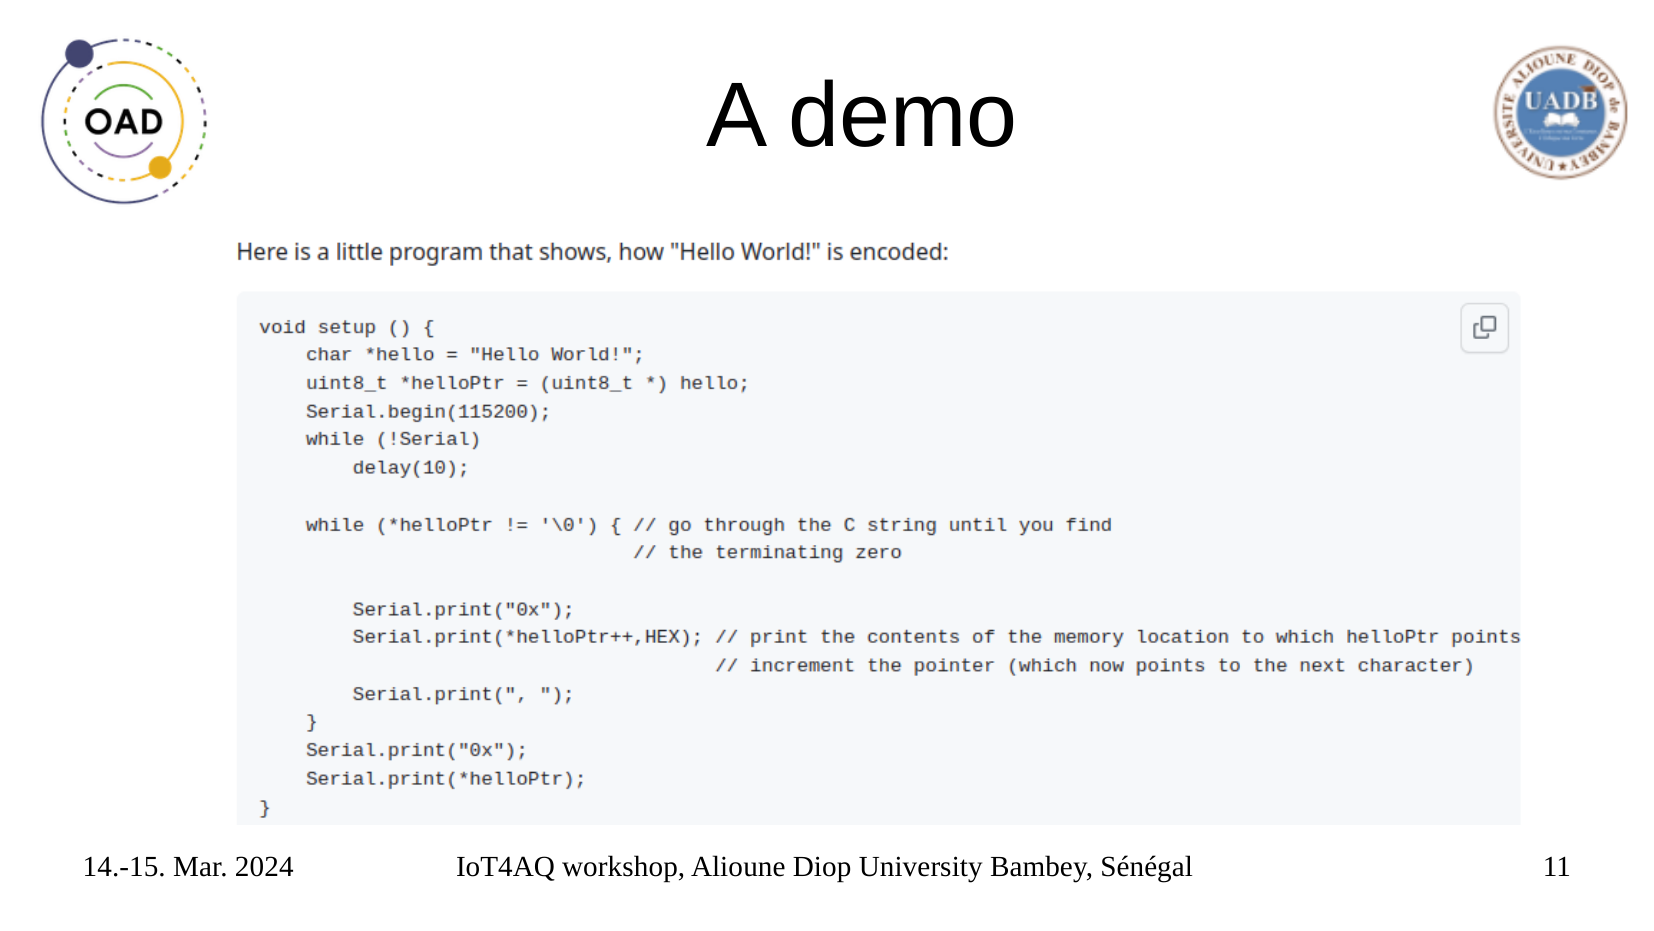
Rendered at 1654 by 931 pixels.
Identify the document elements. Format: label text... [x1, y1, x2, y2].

picture [1482, 37, 1641, 188]
picture [0, 24, 1538, 826]
title A demo [278, 37, 1446, 193]
